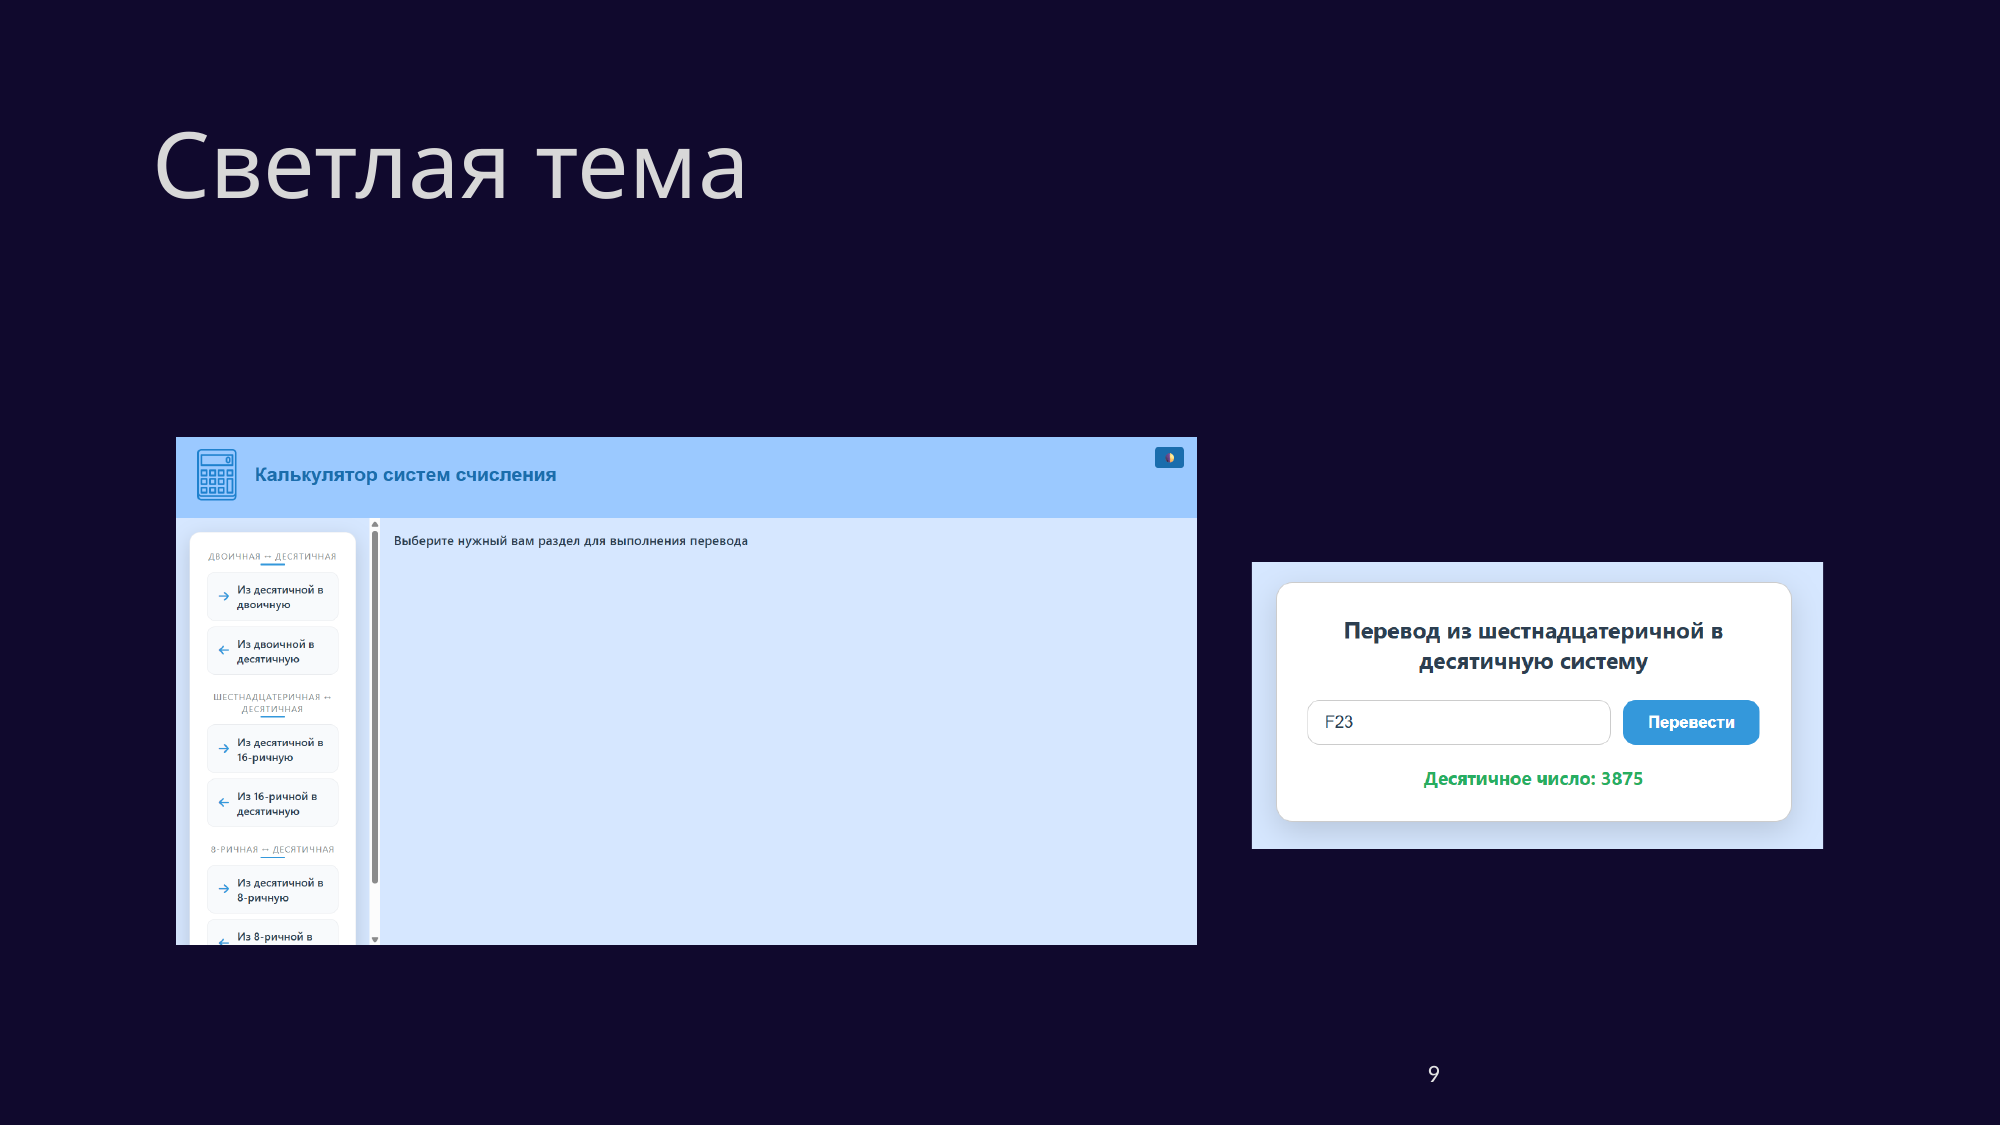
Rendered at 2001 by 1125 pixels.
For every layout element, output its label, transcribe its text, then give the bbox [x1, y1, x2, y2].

title Светлая тема [137, 59, 1863, 278]
text_box [1412, 1042, 1863, 1103]
picture [176, 437, 1197, 945]
picture [1251, 562, 1824, 849]
